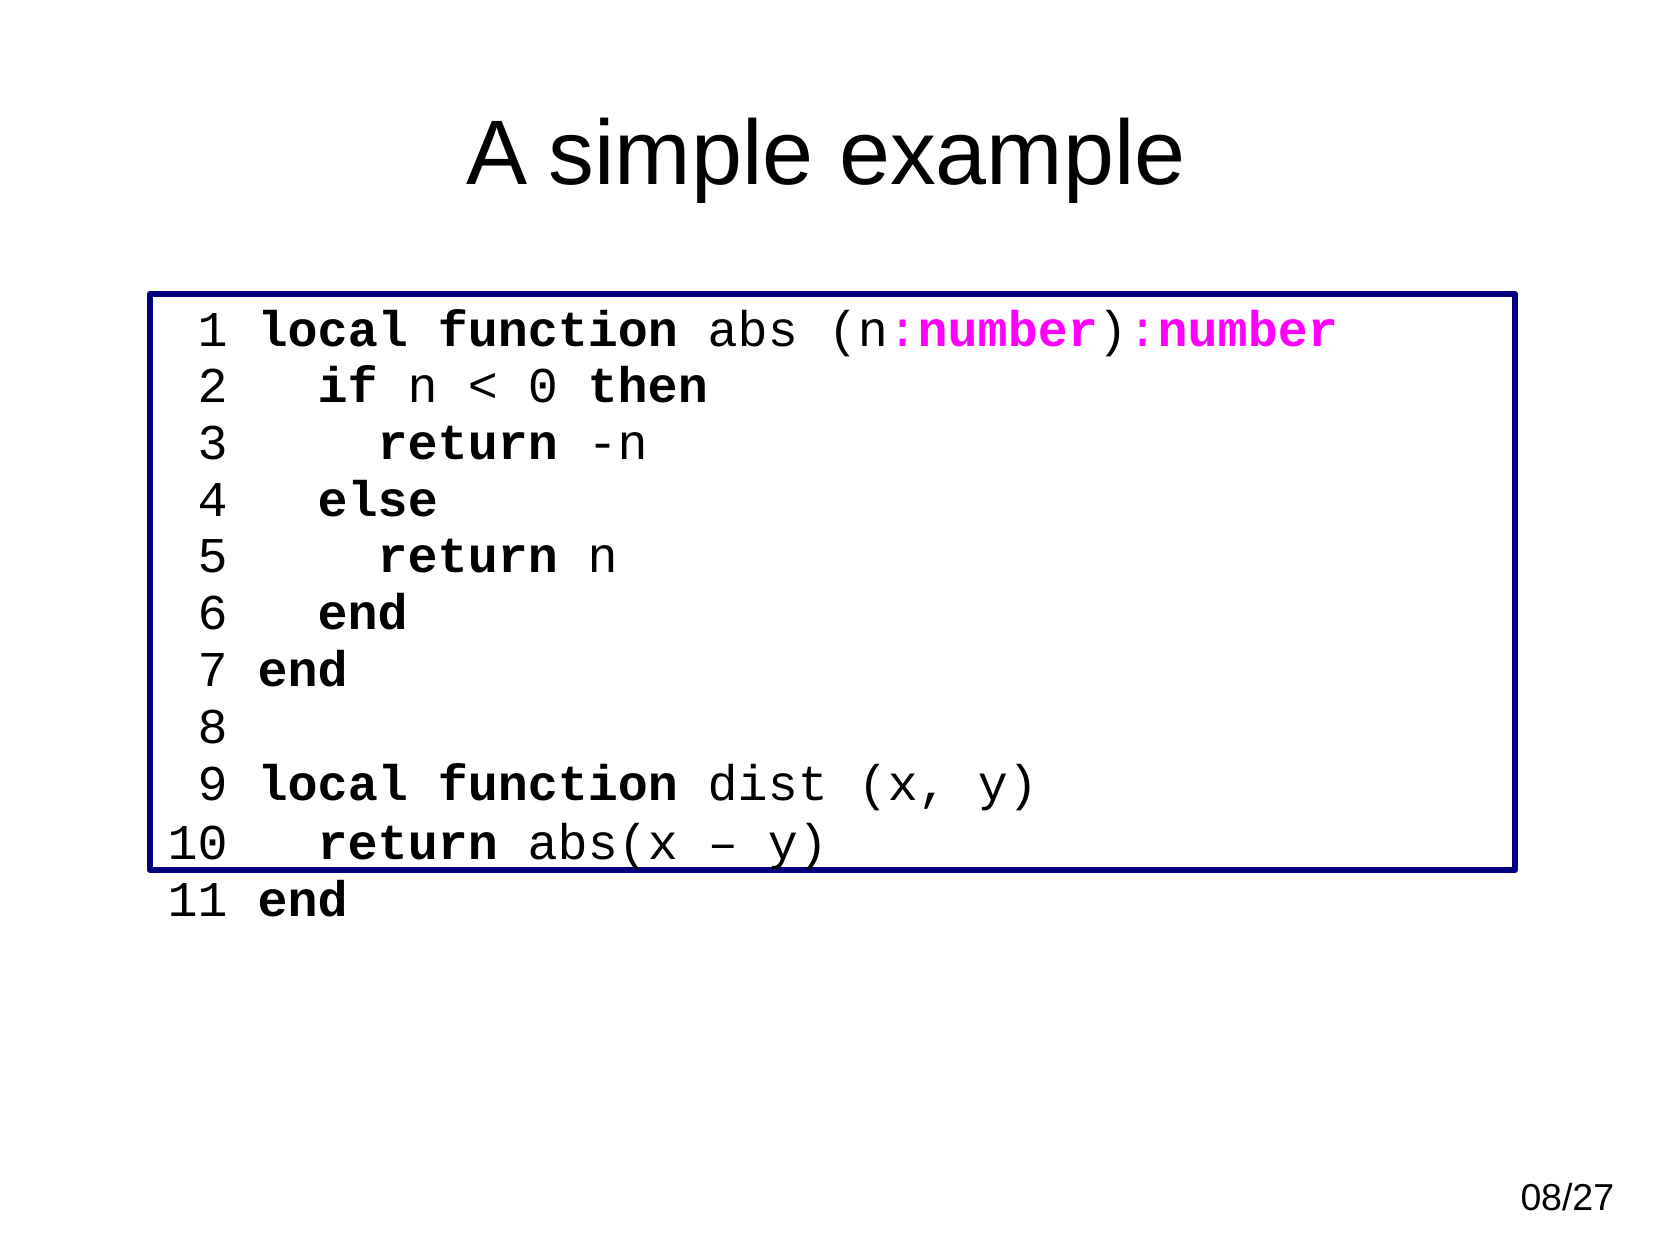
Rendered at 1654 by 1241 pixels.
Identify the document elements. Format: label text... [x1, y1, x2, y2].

text_box 1 local function abs (n:number):number 2 if n < 0 then 3 return -n 4 else 5 return n 6 end 7 end 8 9 local function dist (x, y) 10 return abs(x – y) 11 end [150, 293, 1516, 871]
title A simple example [82, 49, 1571, 257]
text_box 08/27 [1495, 1168, 1630, 1239]
